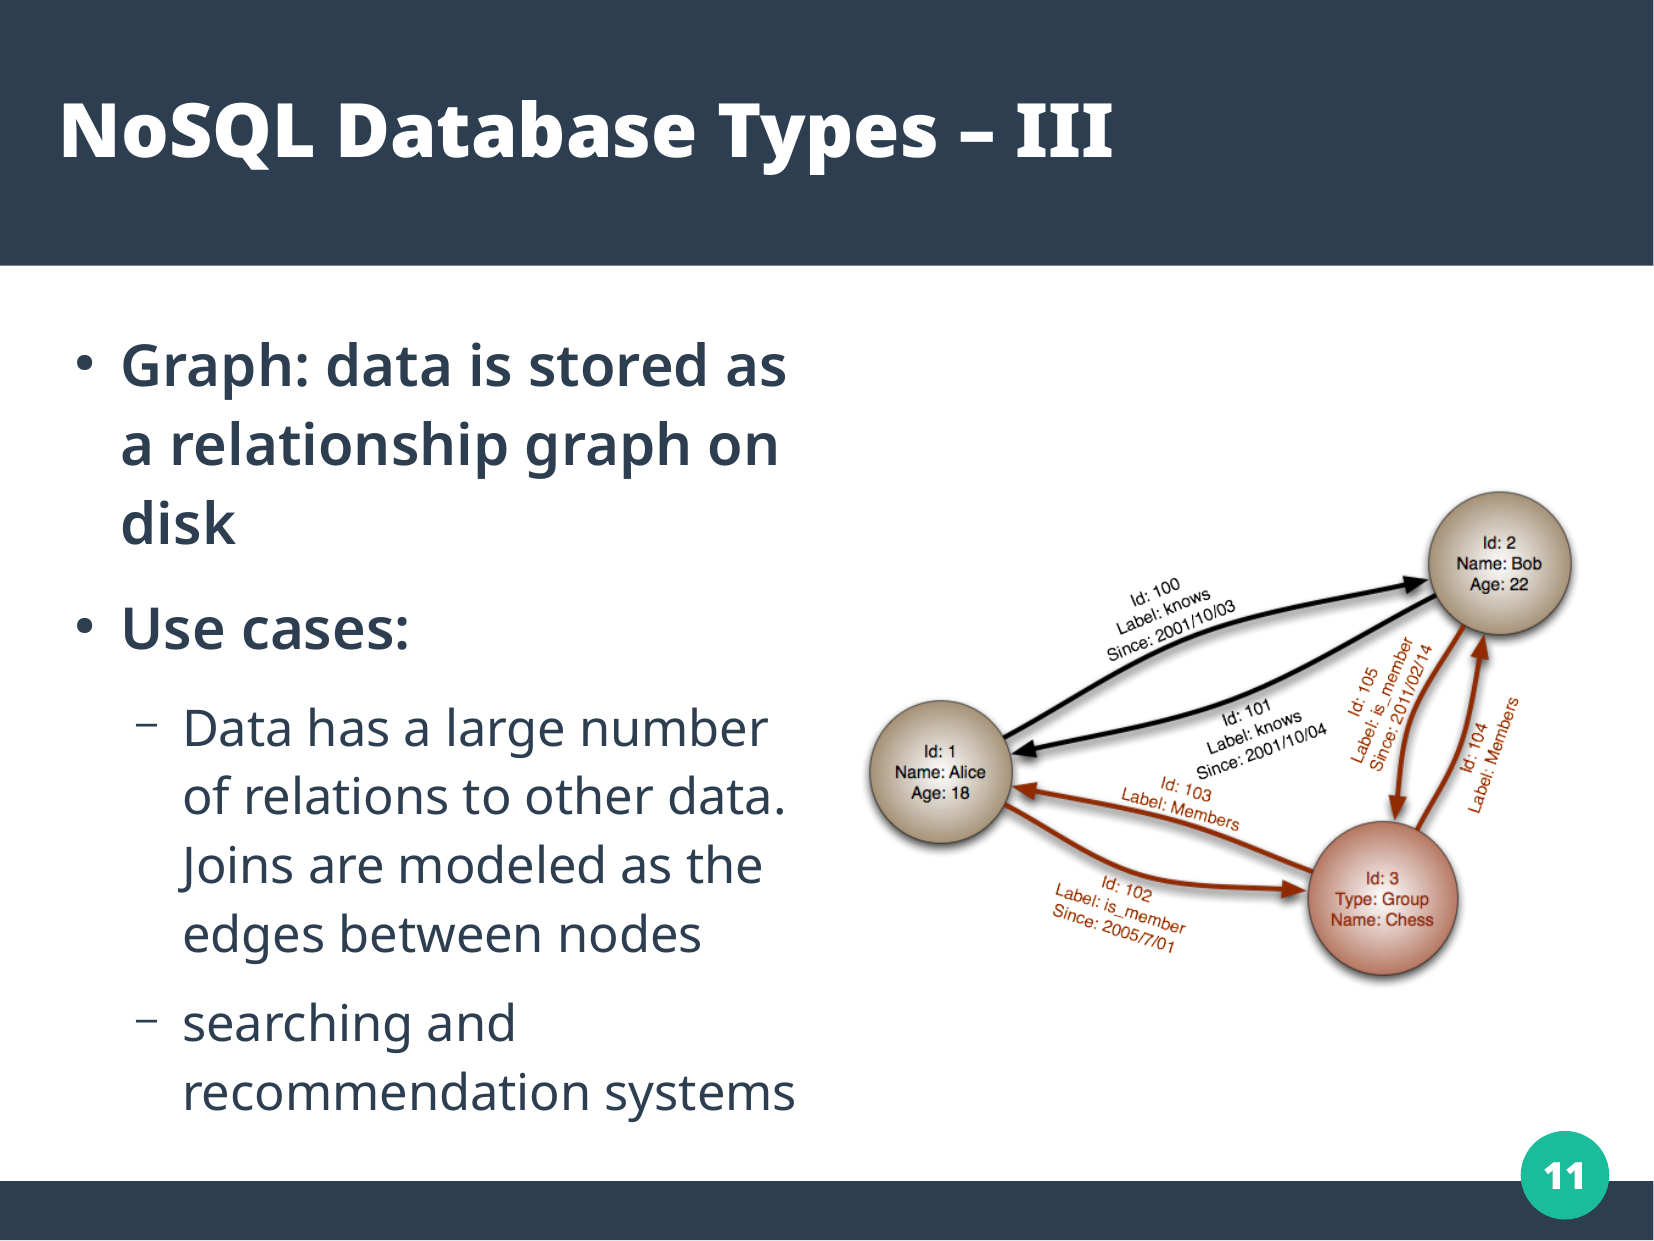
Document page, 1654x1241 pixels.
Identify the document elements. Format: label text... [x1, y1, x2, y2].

title NoSQL Database Types – III [59, 49, 1595, 207]
picture [845, 472, 1595, 1004]
list Graph: data is stored as a relationship graph on disk Use cases: Data has a large number of relations to other data. Joins are modeled as the edges between nodes searching and recommendation systems [59, 324, 809, 1152]
